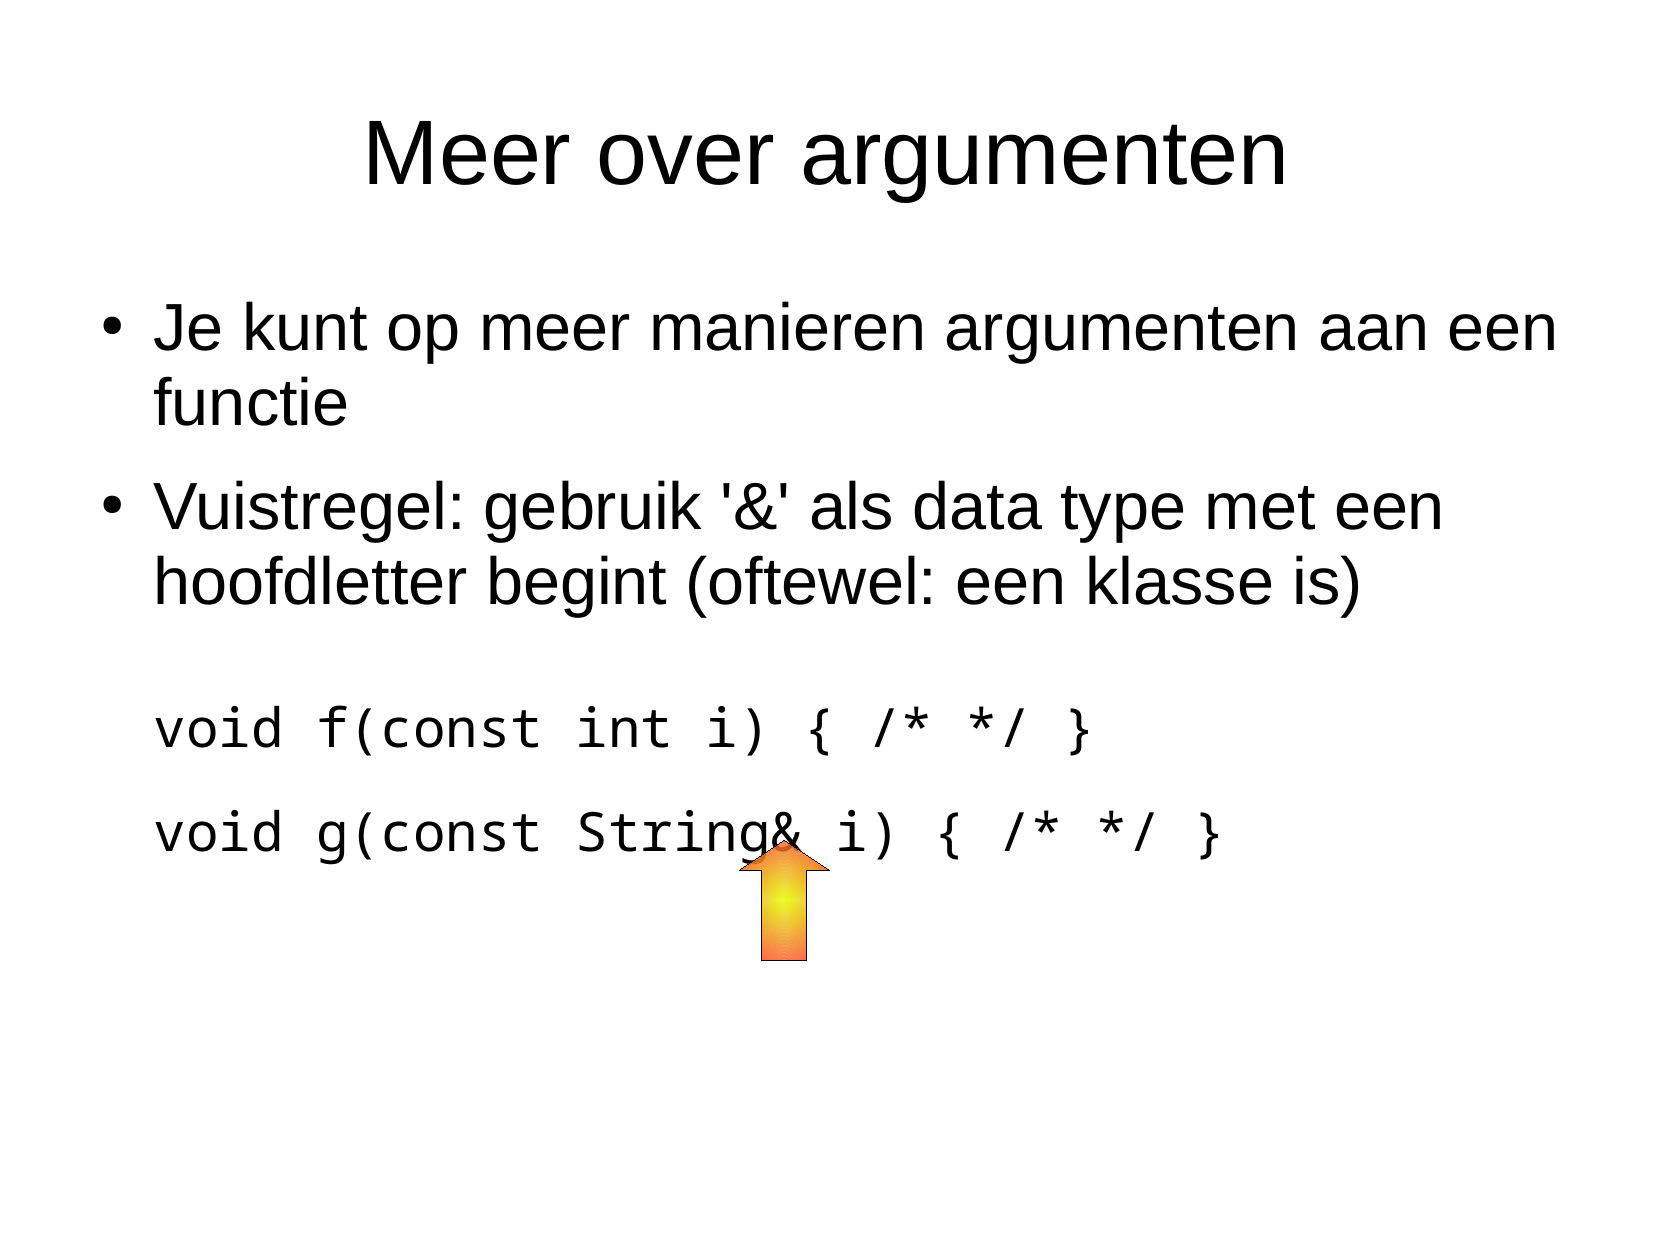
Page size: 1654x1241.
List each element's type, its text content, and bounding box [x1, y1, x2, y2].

list Je kunt op meer manieren argumenten aan een functie Vuistregel: gebruik '&' als data type met een hoofdletter begint (oftewel: een klasse is) [82, 290, 1571, 690]
text_box [739, 840, 830, 961]
title Meer over argumenten [82, 49, 1571, 257]
list void f(const int i) { /* */ } void g(const String& i) { /* */ } [82, 690, 1606, 1186]
